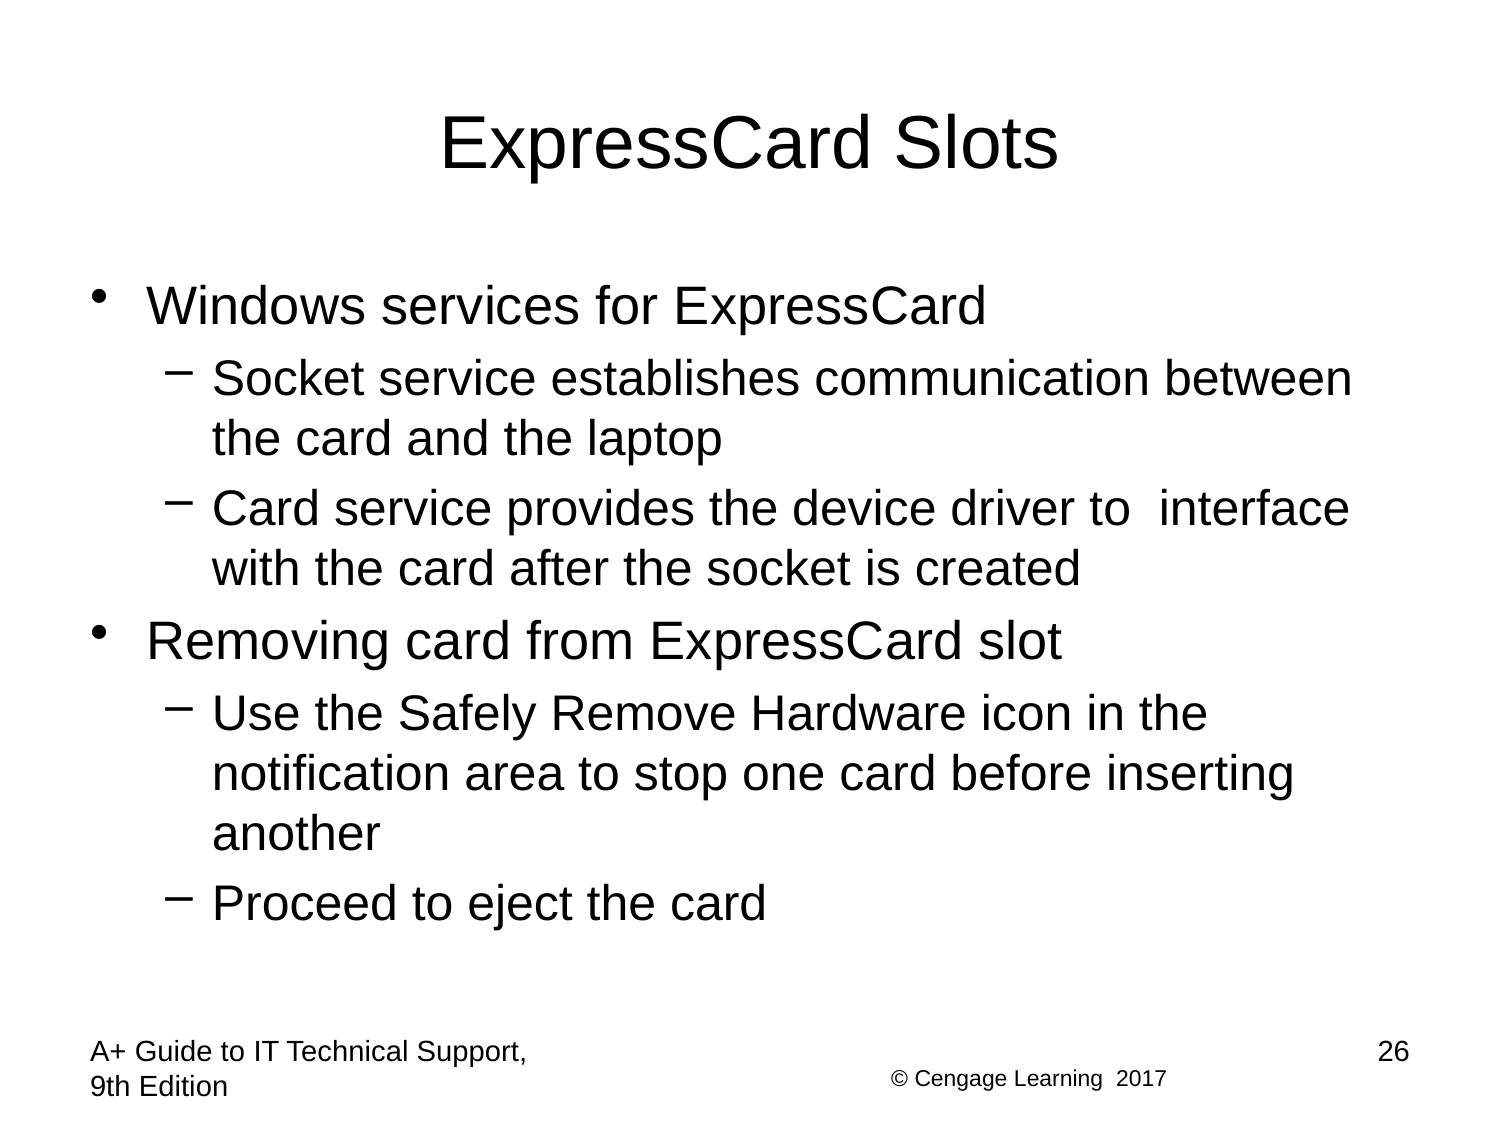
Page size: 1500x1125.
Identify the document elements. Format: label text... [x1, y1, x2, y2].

footer A+ Guide to IT Technical Support, 9th Edition [75, 1024, 588, 1103]
slide_number <number> [1312, 1024, 1425, 1103]
list Windows services for ExpressCard Socket service establishes communication between the card and the laptop Card service provides the device driver to interface with the card after the socket is created Removing card from ExpressCard slot Use the Safely Remove Hardware icon in the notification area to stop one card before inserting another Proceed to eject the card [75, 262, 1425, 1005]
title ExpressCard Slots [75, 45, 1425, 233]
